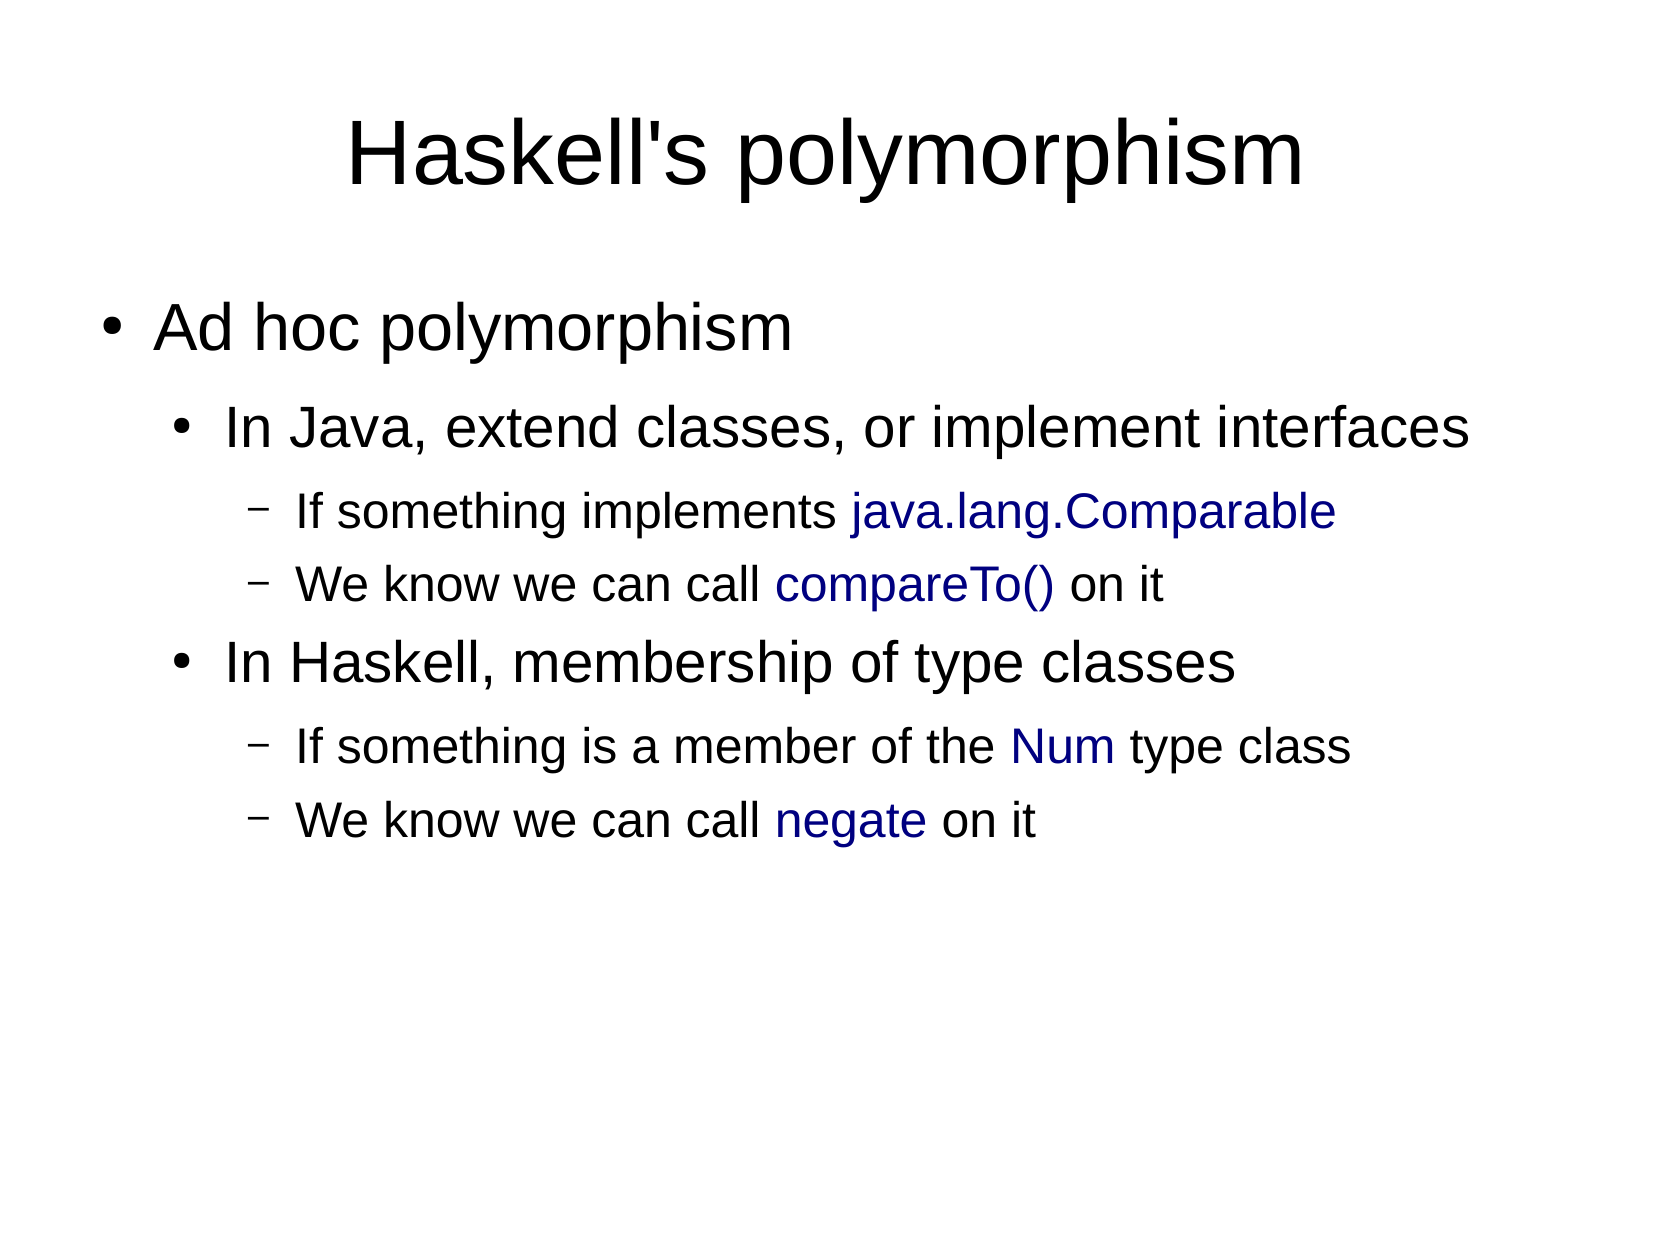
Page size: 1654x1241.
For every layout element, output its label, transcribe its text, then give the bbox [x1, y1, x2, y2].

list Ad hoc polymorphism In Java, extend classes, or implement interfaces If something implements java.lang.Comparable We know we can call compareTo() on it In Haskell, membership of type classes If something is a member of the Num type class We know we can call negate on it [82, 290, 1571, 1094]
title Haskell's polymorphism [82, 56, 1571, 250]
